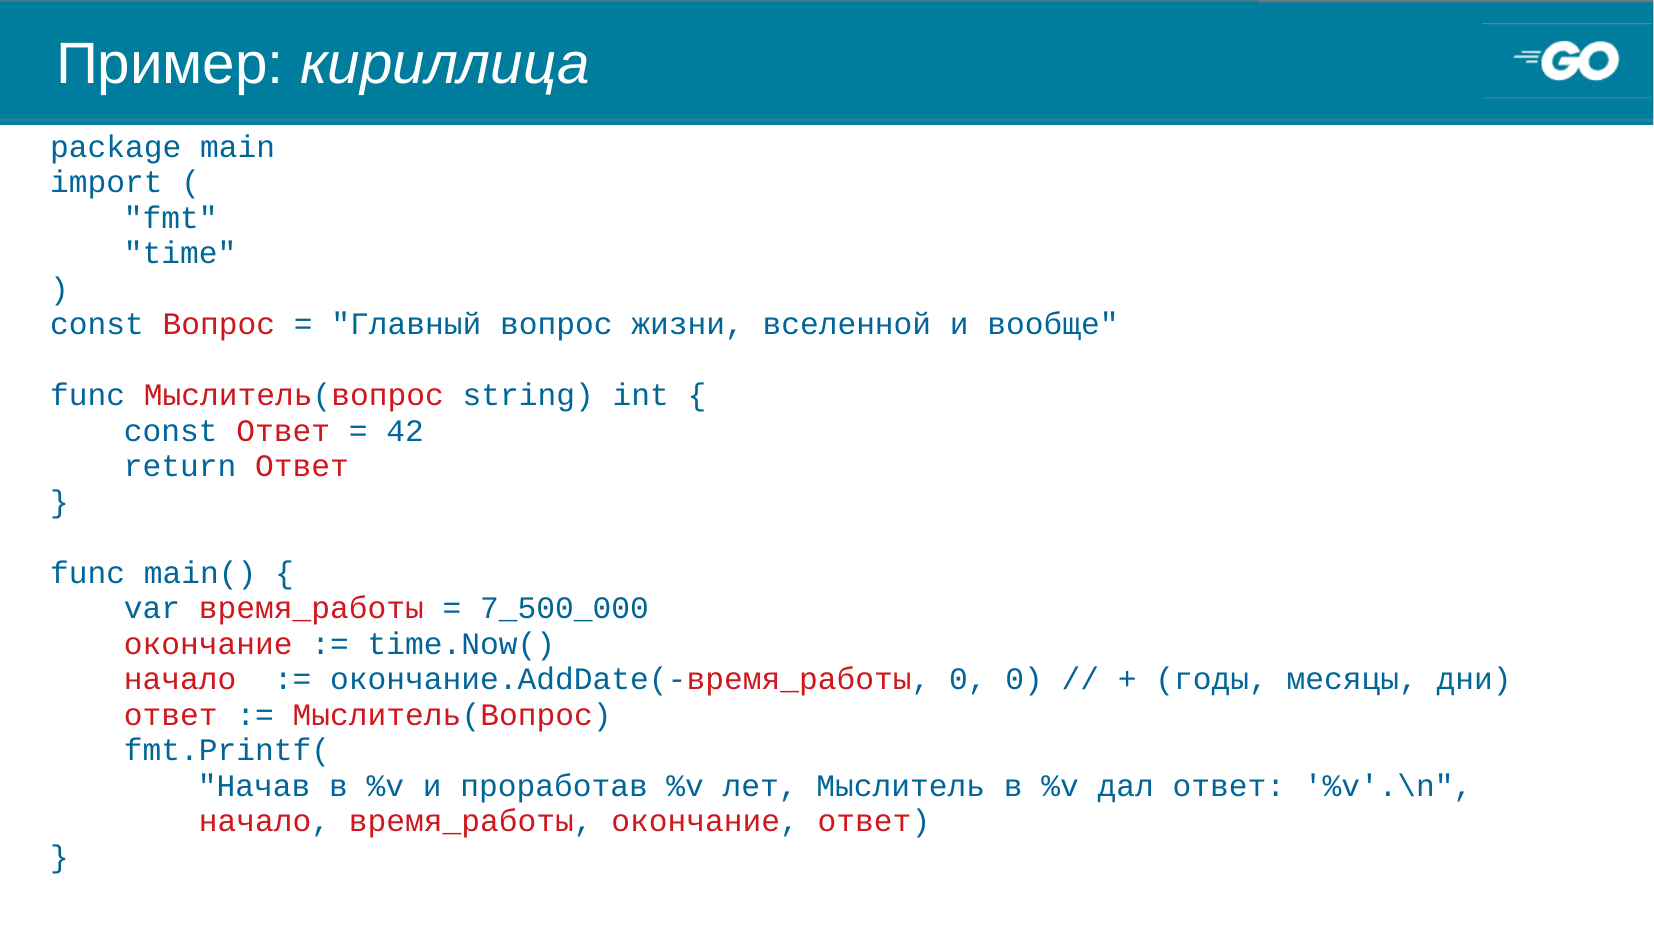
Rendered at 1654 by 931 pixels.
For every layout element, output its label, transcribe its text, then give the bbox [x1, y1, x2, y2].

text_box package main import ( "fmt" "time" ) const Вопрос = "Главный вопрос жизни, вселенной и вообще" func Мыслитель(вопрос string) int { const Ответ = 42 return Ответ } func main() { var время_работы = 7_500_000 окончание := time.Now() начало := окончание.AddDate(-время_работы, 0, 0) // + (годы, месяцы, дни) ответ := Мыслитель(Вопрос) fmt.Printf( "Начав в %v и проработав %v лет, Мыслитель в %v дал ответ: '%v'.\n", начало, время_работы, окончание, ответ) } [35, 124, 1619, 891]
text_box Пример: кириллица [41, 23, 1495, 104]
picture [1542, 41, 1619, 81]
